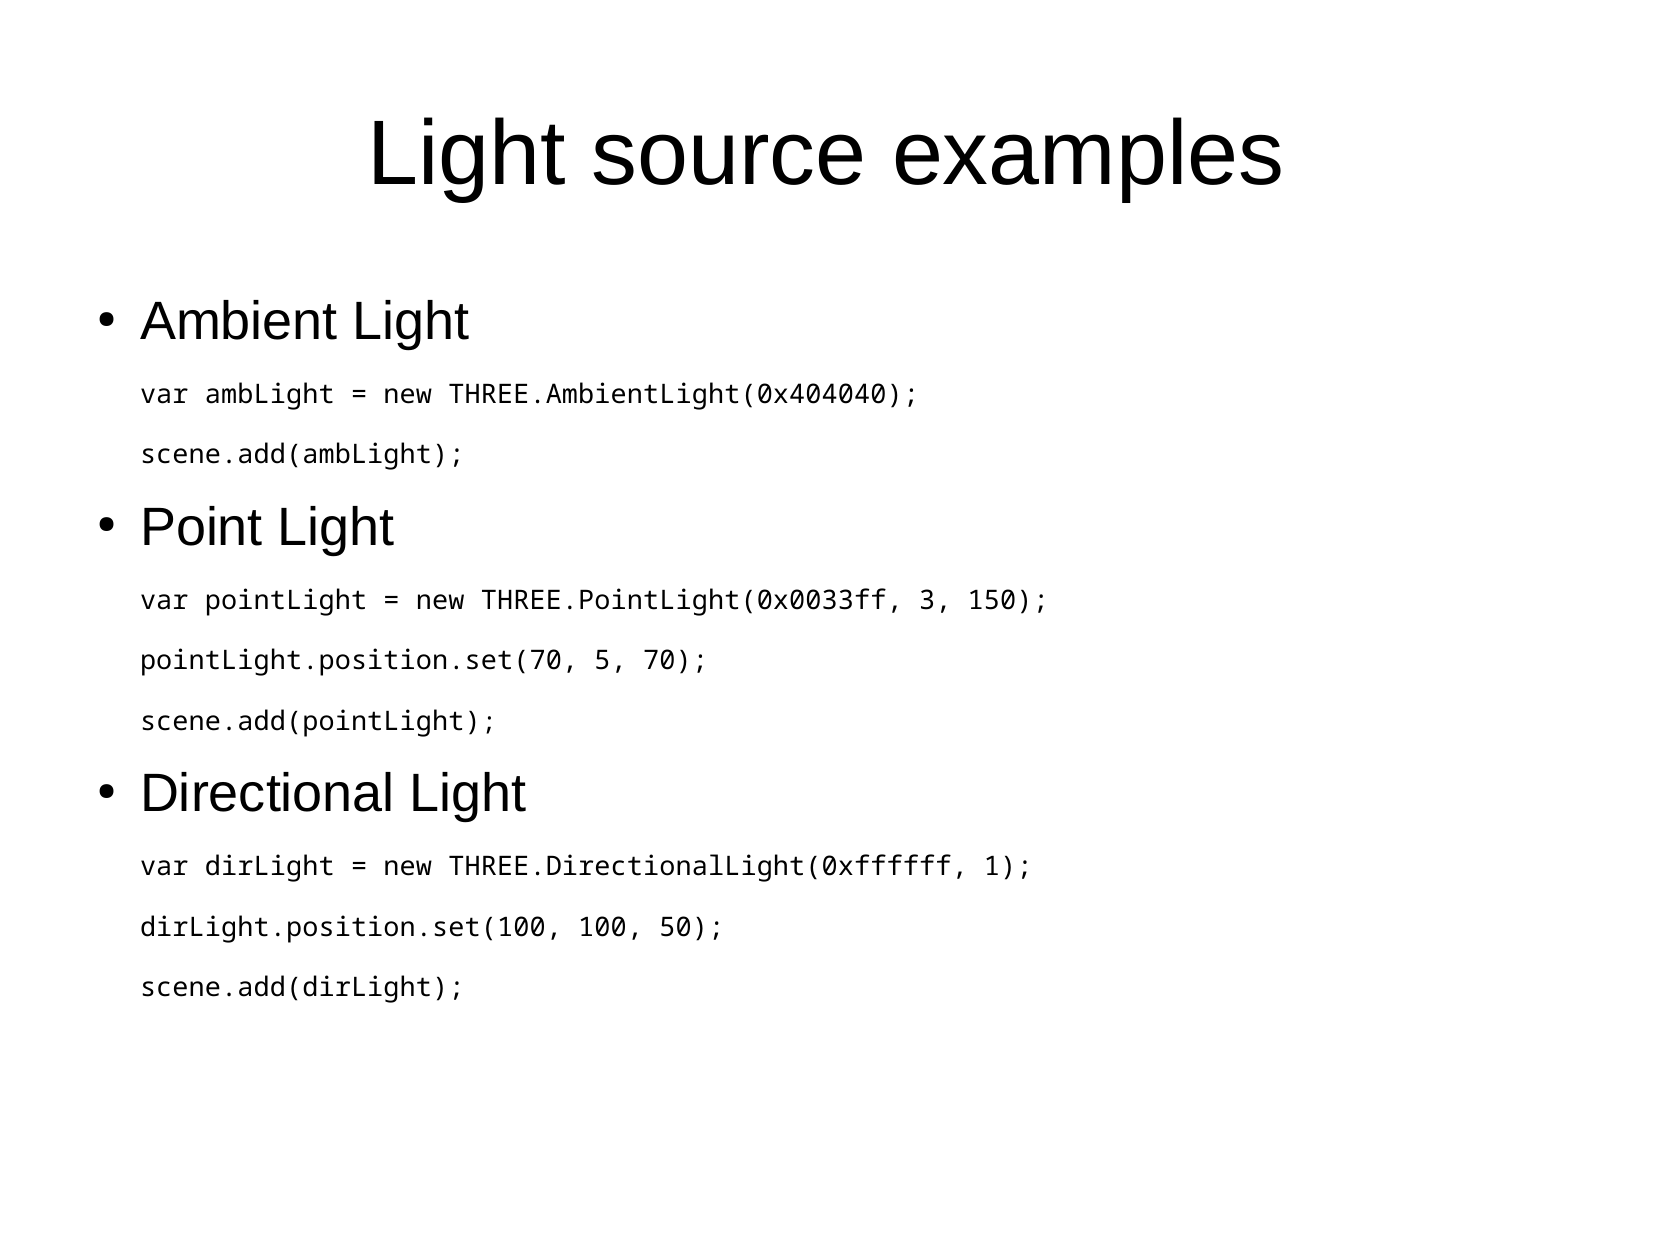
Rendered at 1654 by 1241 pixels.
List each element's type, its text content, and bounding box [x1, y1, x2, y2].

title Light source examples [82, 49, 1571, 257]
list Ambient Light var ambLight = new THREE.AmbientLight(0x404040); scene.add(ambLight); Point Light var pointLight = new THREE.PointLight(0x0033ff, 3, 150); pointLight.position.set(70, 5, 70); scene.add(pointLight); Directional Light var dirLight = new THREE.DirectionalLight(0xffffff, 1); dirLight.position.set(100, 100, 50); scene.add(dirLight); [82, 290, 1571, 1010]
